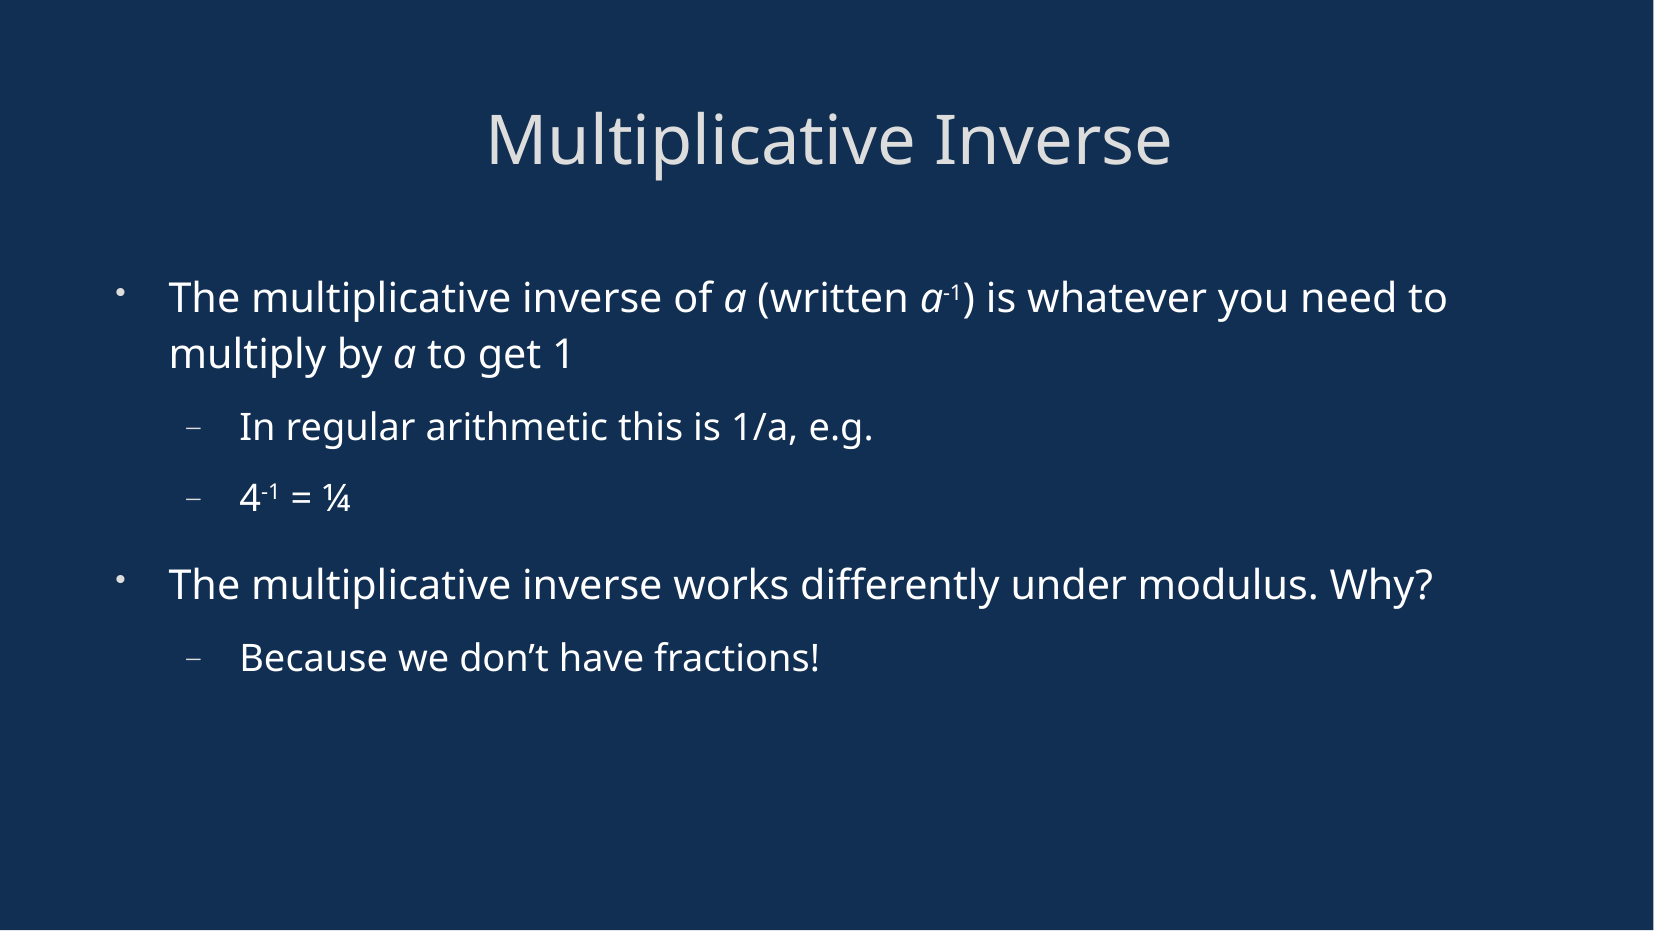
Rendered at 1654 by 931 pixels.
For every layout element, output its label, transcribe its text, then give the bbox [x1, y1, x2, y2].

list The multiplicative inverse of a (written a-1) is whatever you need to multiply by a to get 1 In regular arithmetic this is 1/a, e.g. 4-1 = ¼ The multiplicative inverse works differently under modulus. Why? Because we don’t have fractions! [97, 268, 1563, 806]
title Multiplicative Inverse [97, 56, 1563, 220]
